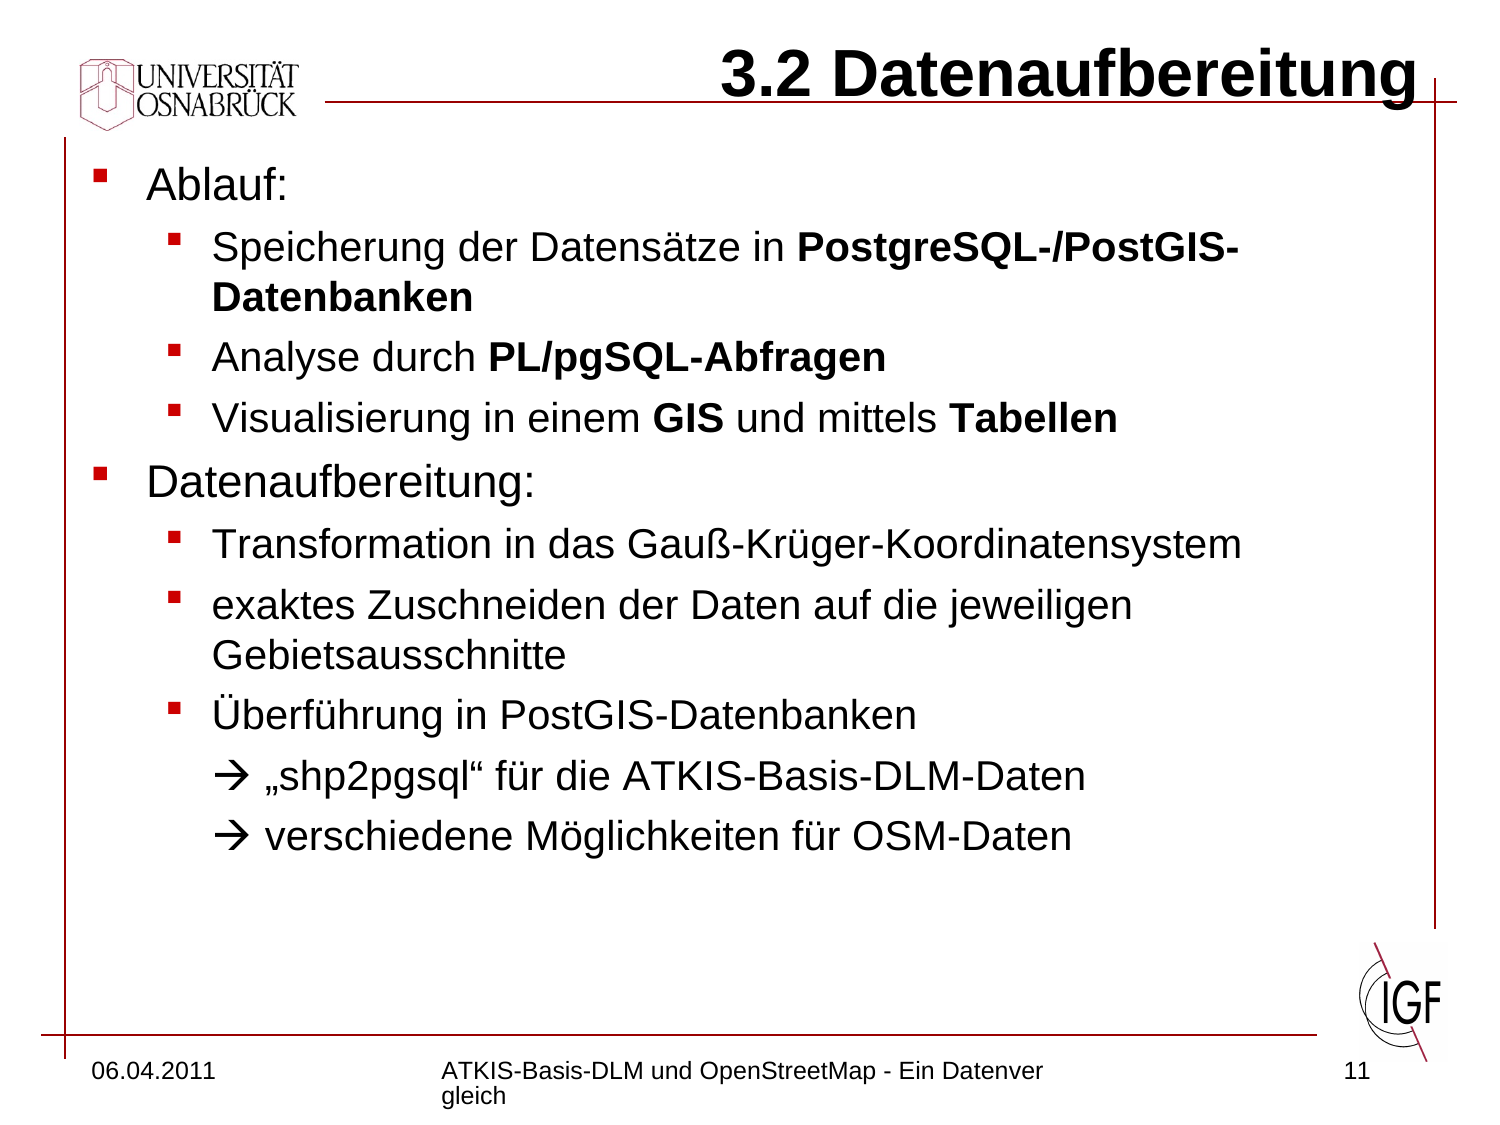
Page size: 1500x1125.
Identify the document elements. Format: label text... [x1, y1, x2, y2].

title 3.2 Datenaufbereitung [460, 18, 1436, 121]
picture [79, 59, 299, 131]
picture [1359, 942, 1448, 1062]
list Ablauf: Speicherung der Datensätze in PostgreSQL-/PostGIS-Datenbanken Analyse durch PL/pgSQL-Abfragen Visualisierung in einem GIS und mittels Tabellen Datenaufbereitung: Transformation in das Gauß-Krüger-Koordinatensystem exaktes Zuschneiden der Daten auf die jeweiligen Gebietsausschnitte Überführung in PostGIS-Datenbanken  „shp2pgsql“ für die ATKIS-Basis-DLM-Daten  verschiedene Möglichkeiten für OSM-Daten [75, 146, 1426, 1019]
